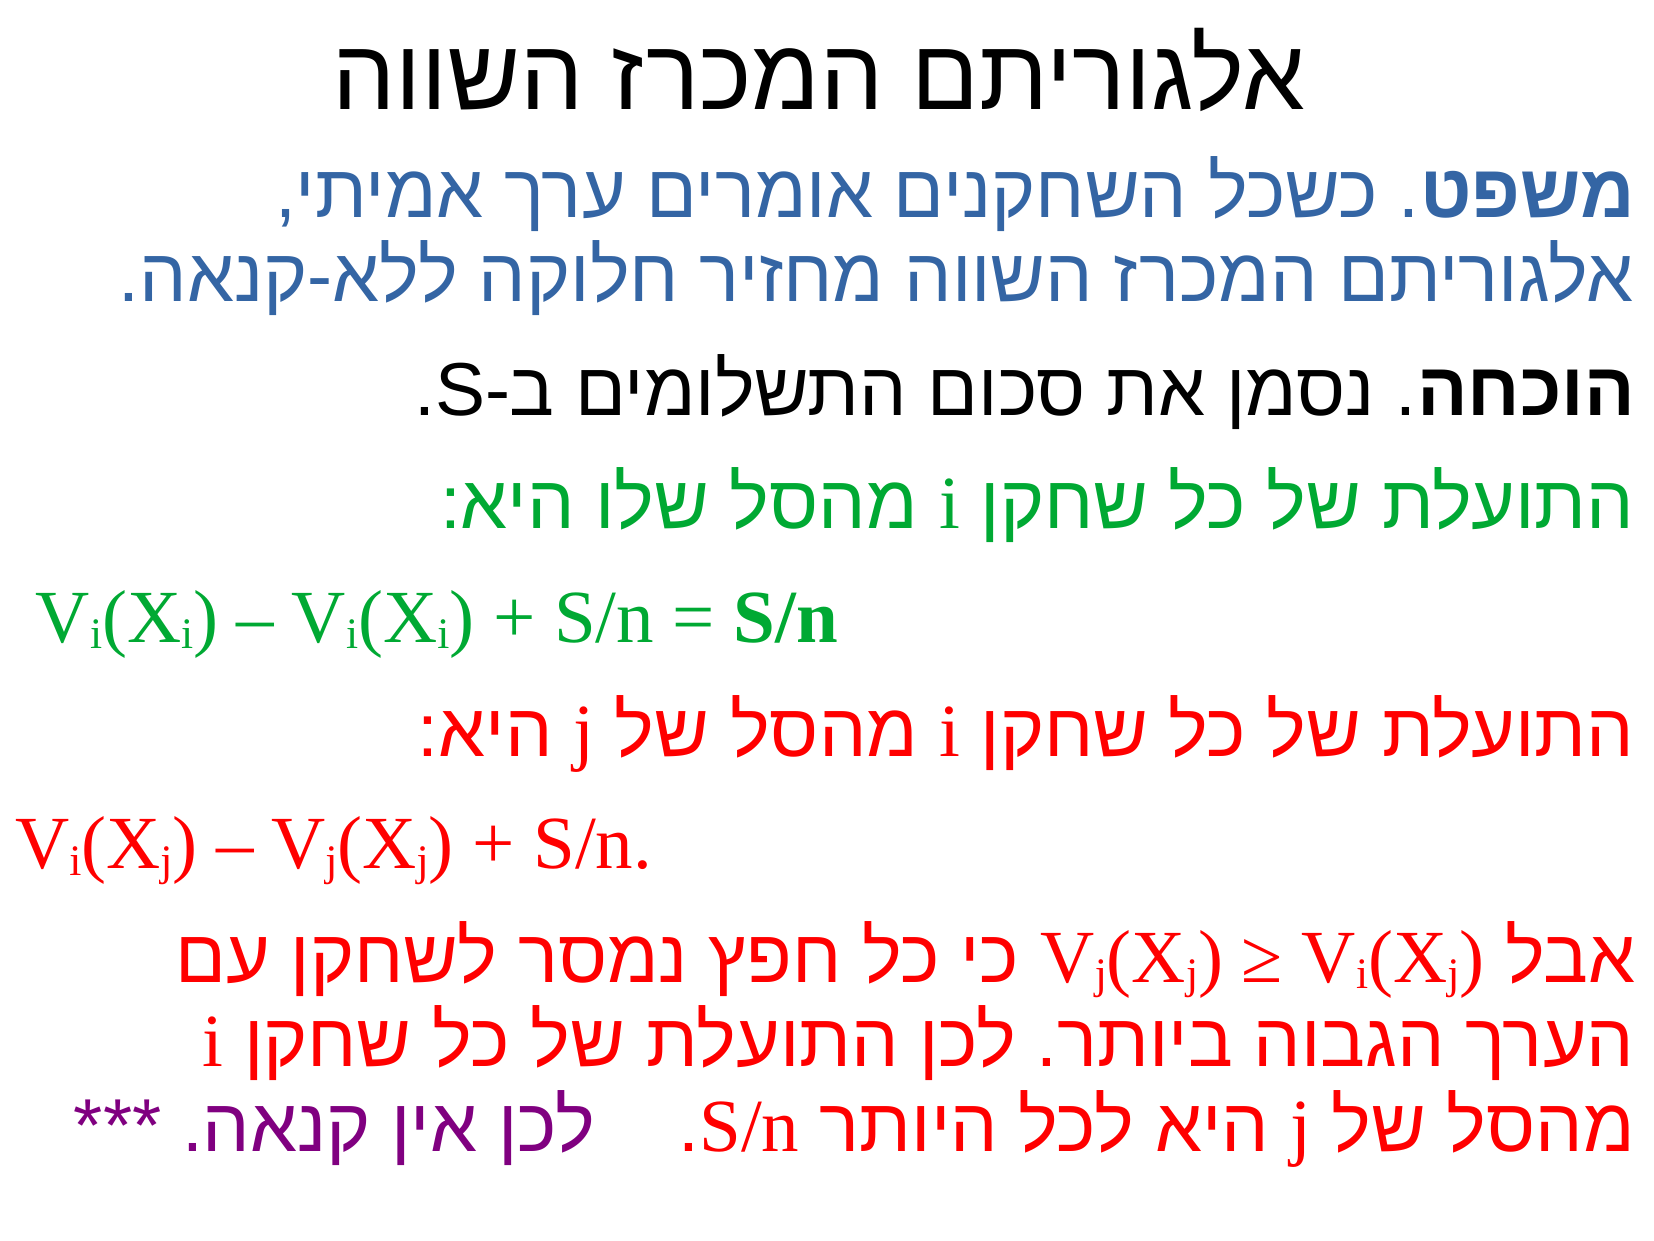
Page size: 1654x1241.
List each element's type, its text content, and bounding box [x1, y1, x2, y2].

list משפט. כשכל השחקנים אומרים ערך אמיתי, אלגוריתם המכרז השווה מחזיר חלוקה ללא-קנאה. הוכחה. נסמן את סכום התשלומים ב-S. התועלת של כל שחקן i מהסל שלו היא: Vi(Xi) – Vi(Xi) + S/n = S/n התועלת של כל שחקן i מהסל של j היא: Vi(Xj) – Vj(Xj) + S/n. אבל Vj(Xj) ≥ Vi(Xj) כי כל חפץ נמסר לשחקן עם הערך הגבוה ביותר. לכן התועלת של כל שחקן i מהסל של j היא לכל היותר S/n. לכן אין קנאה. *** [15, 151, 1636, 1195]
title אלגוריתם המכרז השווה [0, 0, 1654, 151]
